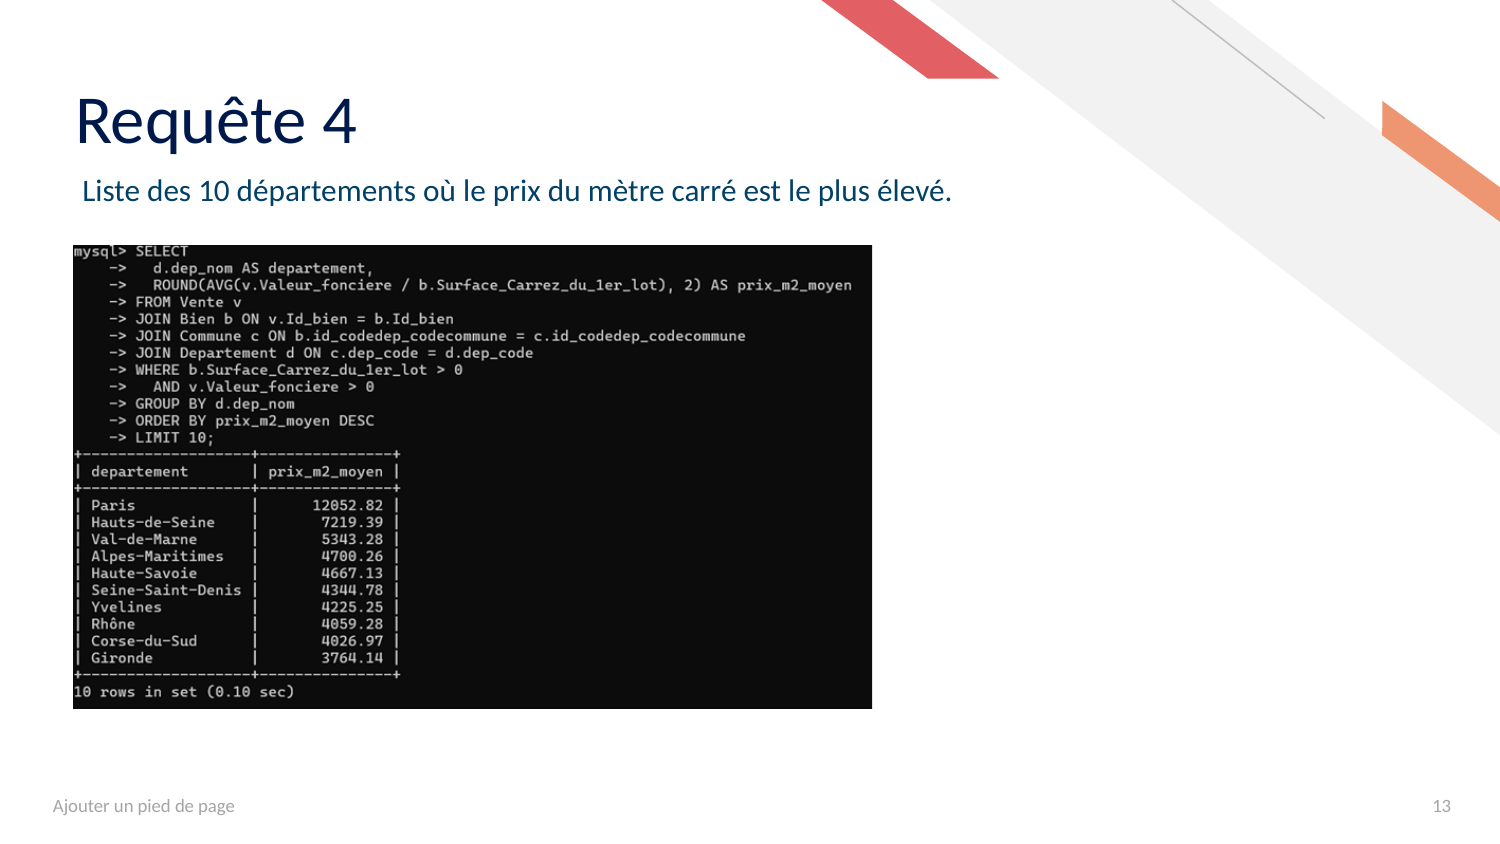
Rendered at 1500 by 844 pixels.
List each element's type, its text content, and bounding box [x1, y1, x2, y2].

slide_number <numéro> [1371, 782, 1463, 827]
footer Ajouter un pied de page [41, 782, 548, 827]
title Requête 4 [63, 14, 1090, 156]
picture [72, 244, 873, 709]
list Liste des 10 départements où le prix du mètre carré est le plus élevé. [64, 169, 971, 245]
